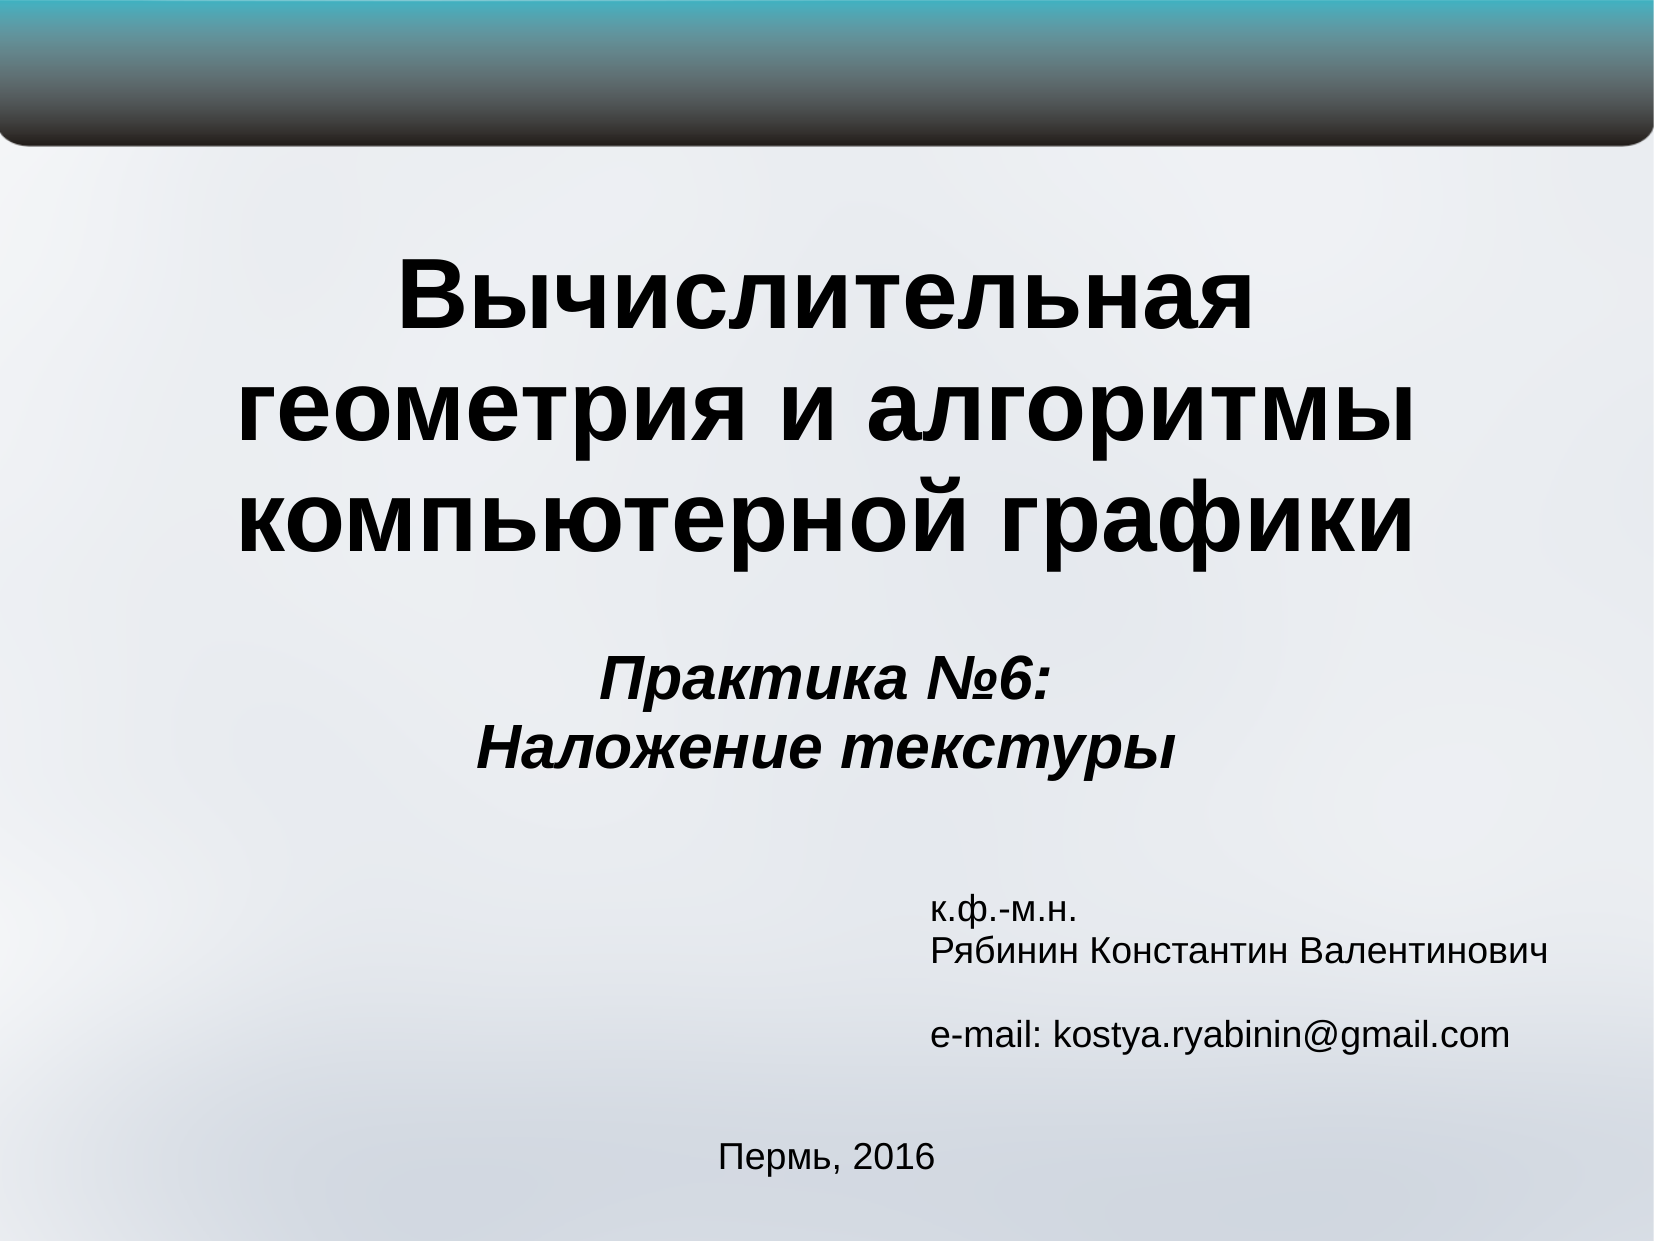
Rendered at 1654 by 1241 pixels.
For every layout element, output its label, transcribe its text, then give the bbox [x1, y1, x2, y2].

text_box Пермь, 2016 [590, 1127, 1063, 1185]
text_box к.ф.-м.н. Рябинин Константин Валентинович e-mail: kostya.ryabinin@gmail.com [915, 879, 1595, 1063]
text_box Вычислительная геометрия и алгоритмы компьютерной графики Практика №6: Наложение текстуры [147, 230, 1506, 790]
picture [0, 0, 1654, 1241]
